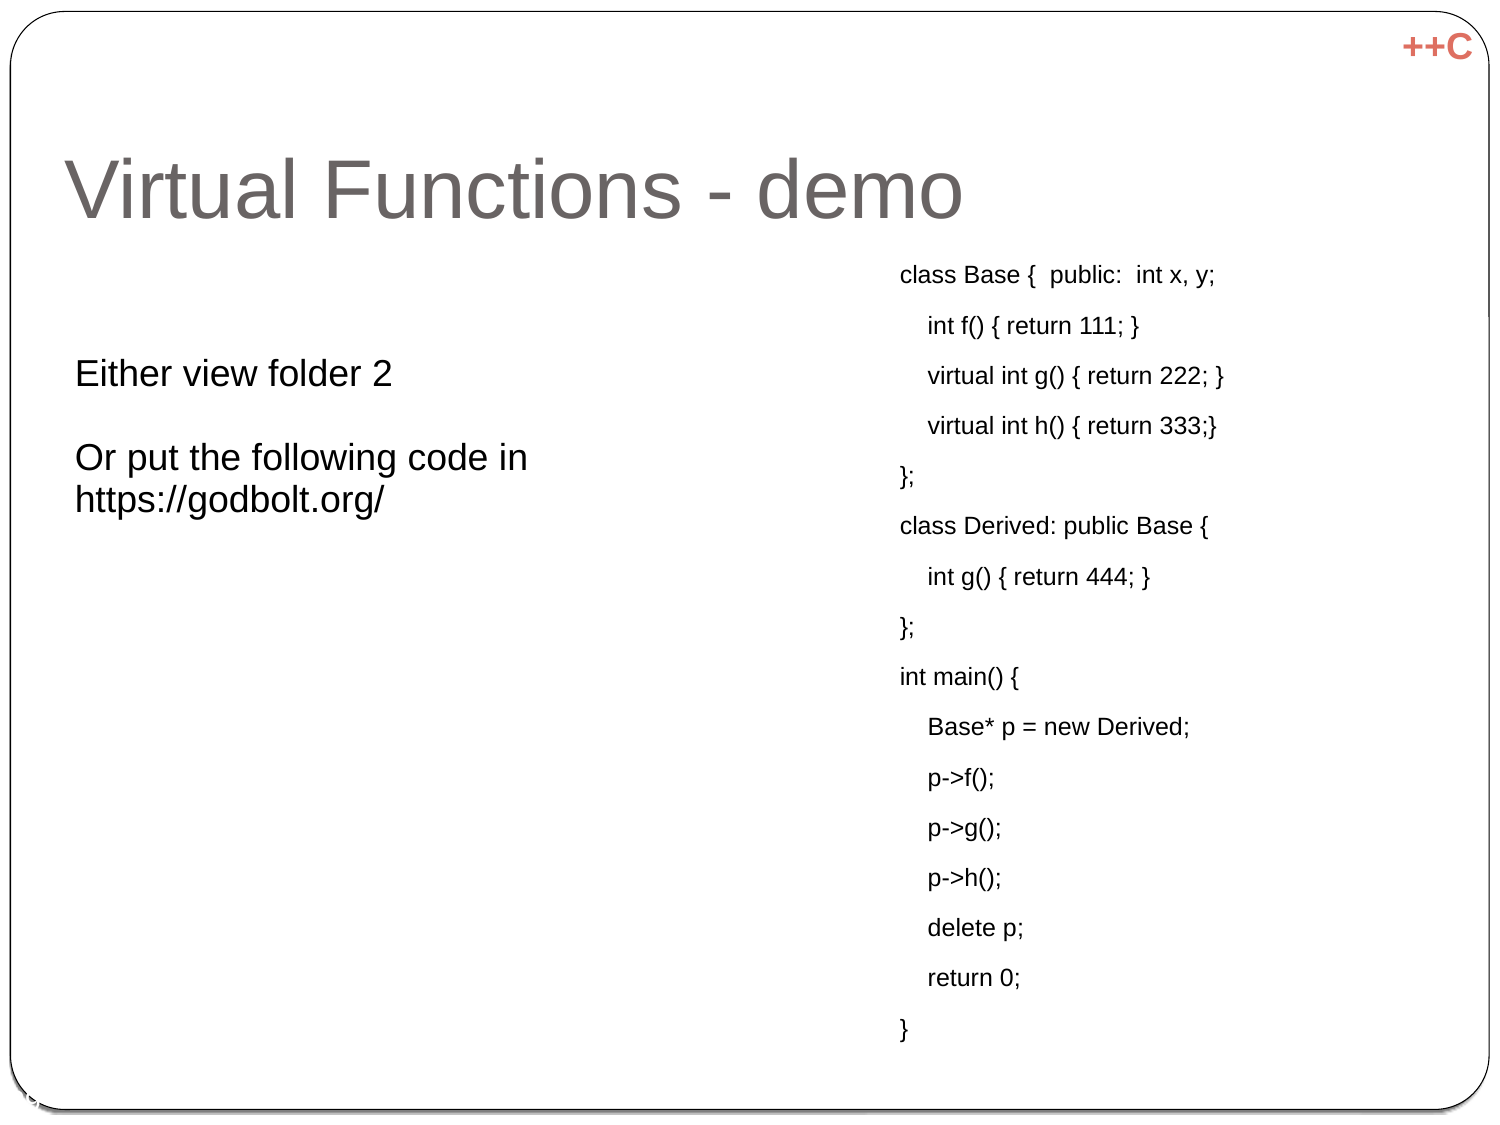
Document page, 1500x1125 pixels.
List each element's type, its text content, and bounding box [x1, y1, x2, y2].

slide_number <number> [0, 1074, 50, 1125]
text_box Either view folder 2 Or put the following code in https://godbolt.org/ [60, 345, 751, 528]
title Virtual Functions - demo [50, 45, 1450, 250]
text_box class Base { public: int x, y; int f() { return 111; } virtual int g() { return 222; } virtual int h() { return 333;} }; class Derived: public Base { int g() { return 444; } }; int main() { Base* p = new Derived; p->f(); p->g(); p->h(); delete p; return 0; } [885, 251, 1445, 1125]
